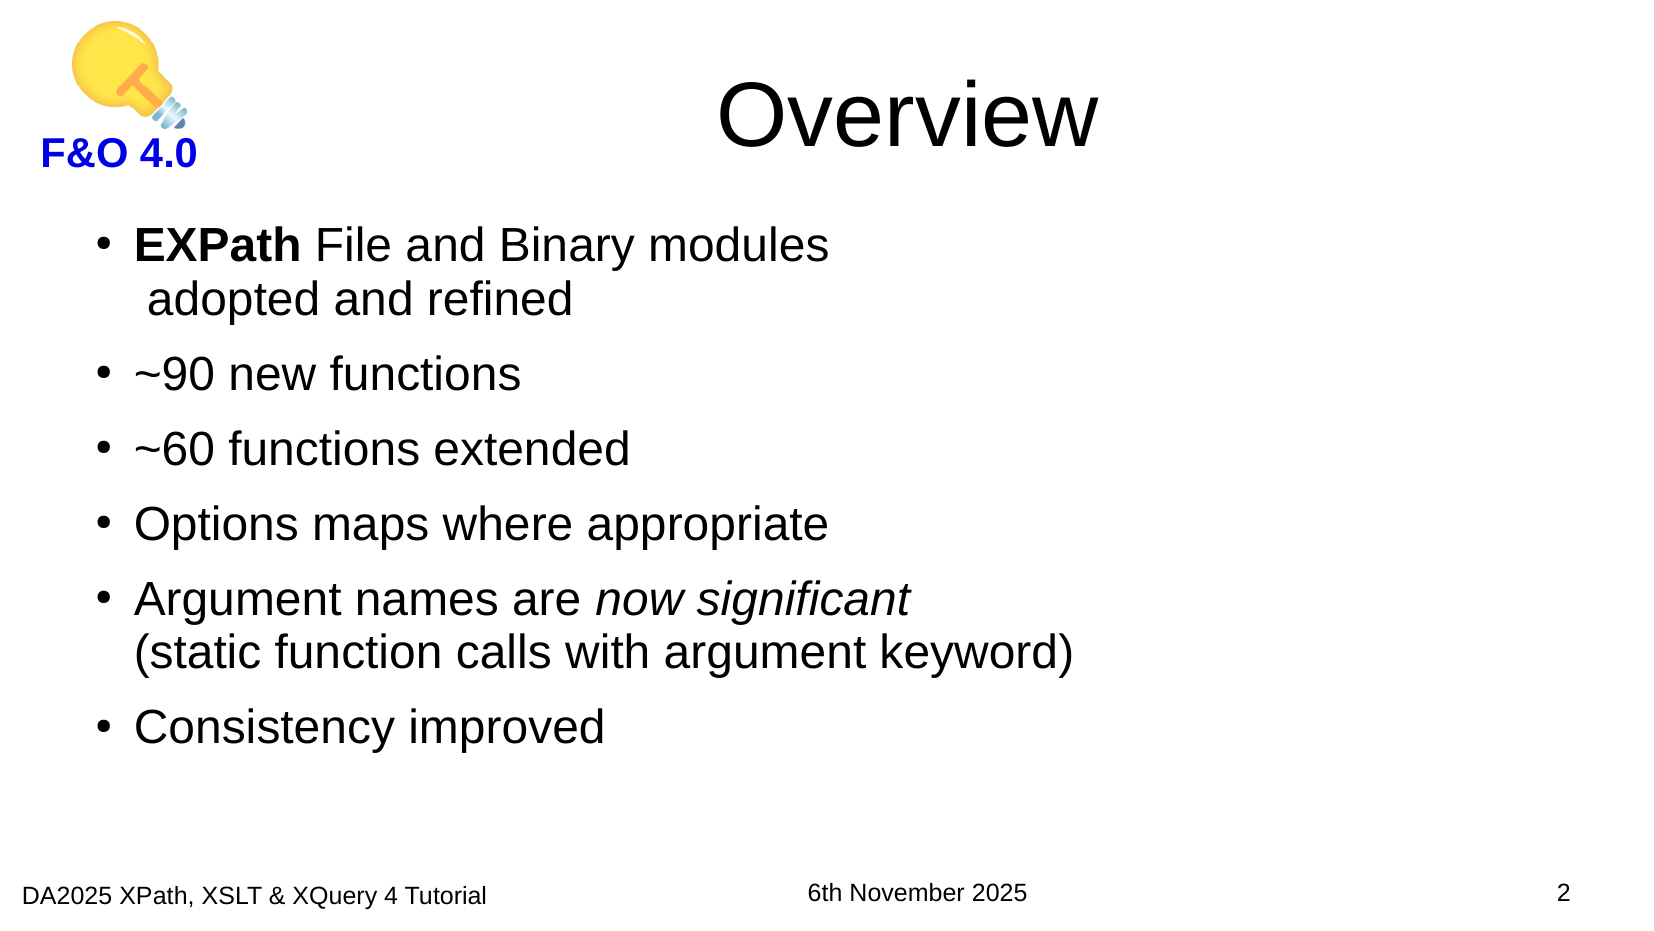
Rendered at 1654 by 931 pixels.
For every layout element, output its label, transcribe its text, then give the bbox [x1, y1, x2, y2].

picture [72, 21, 187, 129]
title Overview [244, 37, 1571, 193]
list EXPath File and Binary modules adopted and refined ~90 new functions ~60 functions extended Options maps where appropriate Argument names are now significant (static function calls with argument keyword) Consistency improved [82, 217, 1571, 758]
